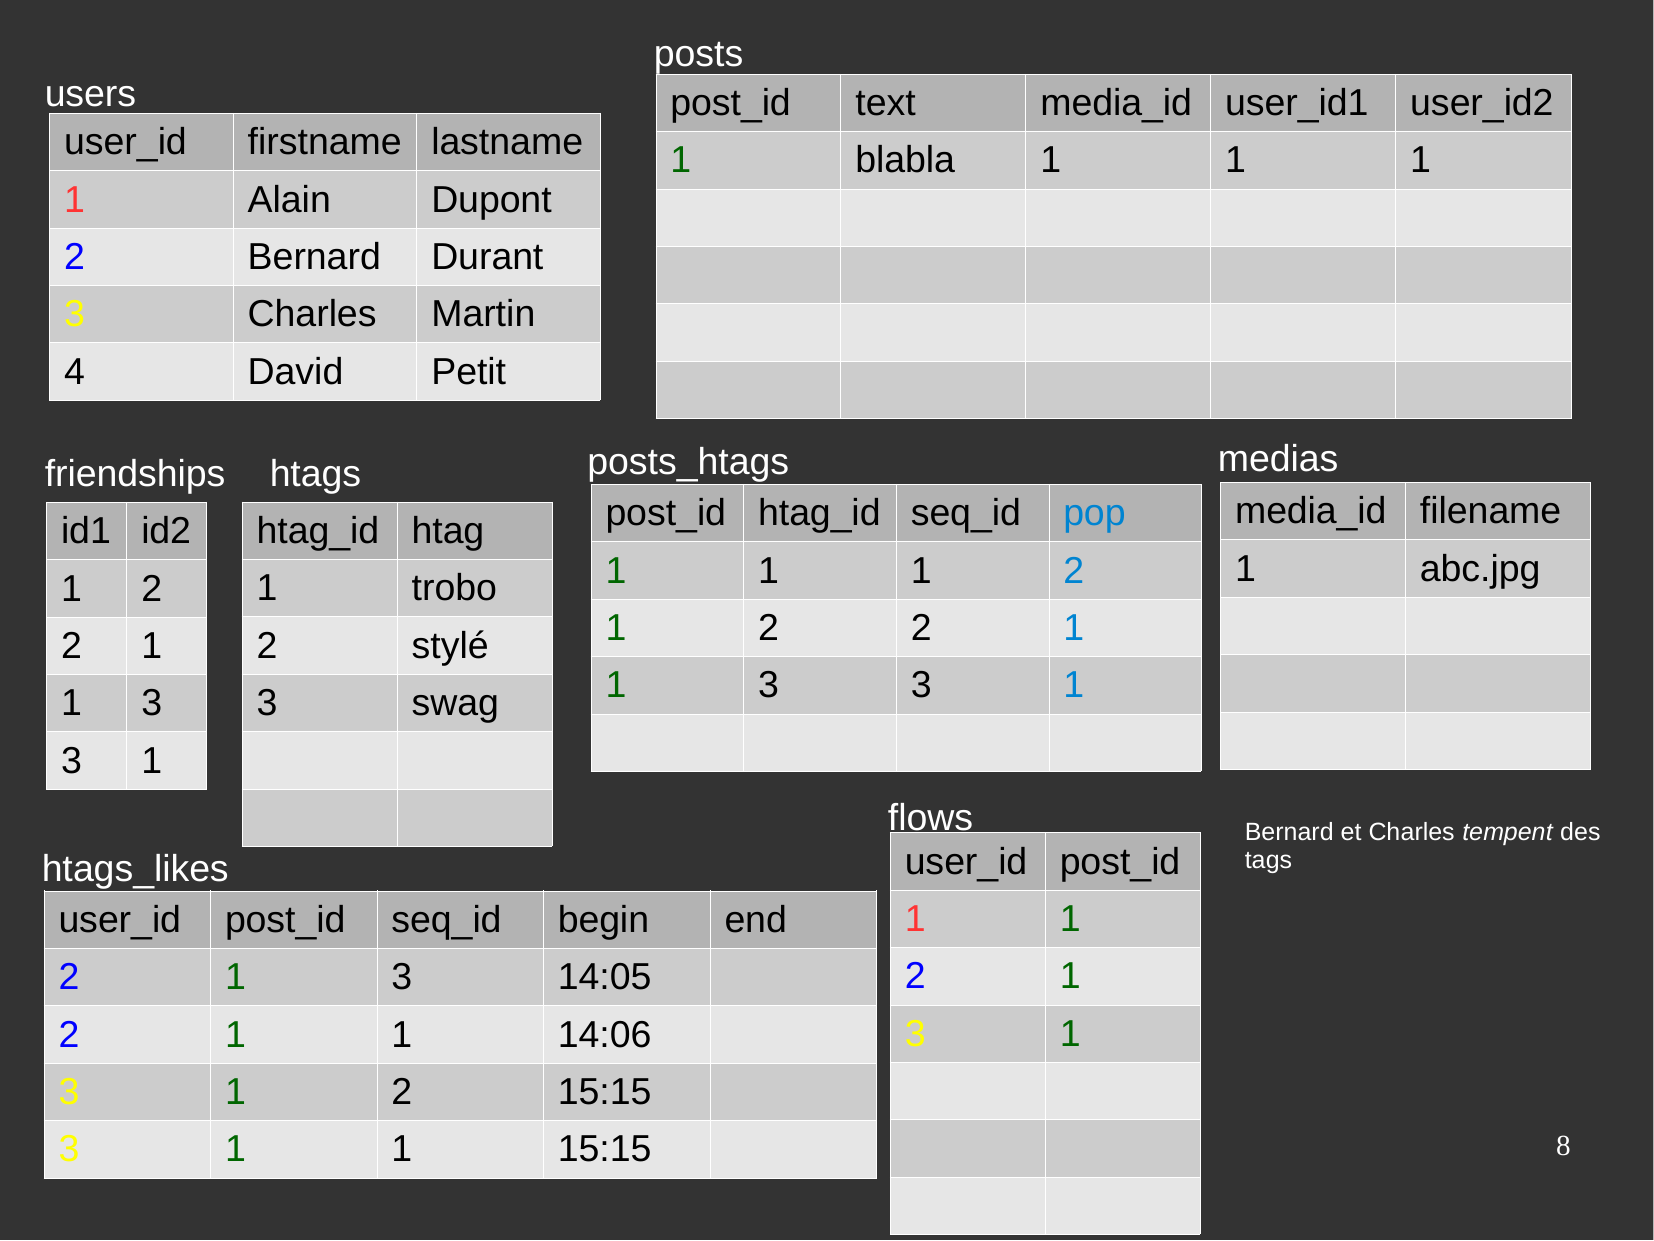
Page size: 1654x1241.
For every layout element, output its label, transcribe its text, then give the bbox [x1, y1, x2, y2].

table_header id2 [127, 503, 206, 559]
table_cell [891, 1063, 1045, 1119]
table_cell 2 [378, 1064, 543, 1120]
table_cell [1406, 713, 1590, 769]
table_header begin [544, 892, 710, 948]
table_cell [1050, 715, 1201, 771]
table_cell [1046, 1063, 1200, 1119]
table_cell [1046, 1178, 1200, 1234]
table_cell [1211, 190, 1395, 246]
table_cell [1221, 598, 1405, 654]
table_cell blabla [841, 132, 1025, 189]
table_cell [1211, 362, 1395, 418]
table_cell [1026, 247, 1210, 303]
table_header firstname [234, 114, 416, 170]
table_header id1 [47, 503, 126, 559]
table_cell 1 [1046, 948, 1200, 1005]
table_cell 14:05 [544, 949, 710, 1005]
table_cell [657, 247, 840, 303]
table_cell 15:15 [544, 1064, 710, 1120]
table_header post_id [211, 892, 377, 948]
table_cell 1 [211, 1006, 377, 1063]
table_cell 2 [50, 229, 233, 285]
table_cell trobo [398, 560, 552, 616]
table_cell 3 [47, 732, 126, 789]
table_cell 2 [243, 617, 397, 674]
table_cell [841, 304, 1025, 361]
table_cell 2 [1050, 542, 1201, 599]
table_cell 2 [897, 600, 1049, 656]
table_cell Charles [234, 286, 416, 342]
table_cell [592, 715, 743, 771]
table_cell [1406, 598, 1590, 654]
table_cell stylé [398, 617, 552, 674]
table_header lastname [417, 114, 600, 170]
table_cell 3 [243, 675, 397, 731]
table_header end [711, 892, 876, 948]
table_cell 1 [47, 675, 126, 731]
table_cell 3 [45, 1121, 210, 1178]
table_cell 1 [127, 732, 206, 789]
table_cell 1 [1026, 132, 1210, 189]
table_cell 1 [378, 1121, 543, 1178]
table_cell 1 [592, 542, 743, 599]
table_header post_id [592, 490, 743, 541]
table_cell Durant [417, 229, 600, 285]
table_header pop [1050, 485, 1201, 541]
table_cell [841, 362, 1025, 418]
table_header media_id [1026, 75, 1210, 131]
table_cell [744, 715, 896, 771]
text_box friendships [30, 444, 255, 502]
table_cell 1 [744, 542, 896, 599]
table_cell 2 [891, 948, 1045, 1005]
table_cell 1 [1050, 600, 1201, 656]
table_header media_id [1221, 483, 1405, 539]
table_cell 1 [50, 171, 233, 228]
table_cell [1221, 655, 1405, 712]
table_cell [841, 190, 1025, 246]
table_cell 1 [47, 560, 126, 617]
text_box flows [873, 789, 988, 846]
text_box Bernard et Charles tempent des tags [1230, 810, 1616, 881]
table_cell swag [398, 675, 552, 731]
table_cell 1 [243, 560, 397, 616]
table_cell [711, 949, 876, 1005]
table_header user_id [891, 833, 1045, 890]
table_cell [243, 732, 397, 789]
table_cell [657, 304, 840, 361]
table_cell [711, 1064, 876, 1120]
table_cell [1396, 247, 1571, 303]
table_cell 3 [378, 949, 543, 1005]
table_cell [398, 732, 552, 789]
table_cell [1026, 304, 1210, 361]
table_header seq_id [378, 892, 543, 948]
table_cell 1 [891, 891, 1045, 947]
table_cell 1 [592, 600, 743, 656]
table_header htag_id [744, 485, 896, 541]
text_box htags_likes [27, 840, 244, 897]
table_cell 1 [211, 1064, 377, 1120]
table_cell [1406, 655, 1590, 712]
table_cell [891, 1178, 1045, 1234]
table_cell 1 [1050, 657, 1201, 714]
table_cell 3 [45, 1064, 210, 1120]
table_cell Dupont [417, 171, 600, 228]
table_cell 1 [211, 949, 377, 1005]
table_cell 1 [1211, 132, 1395, 189]
table_cell [1396, 190, 1571, 246]
table_cell 3 [744, 657, 896, 714]
table_cell [891, 1120, 1045, 1177]
table_header user_id1 [1211, 75, 1395, 131]
table_cell 14:06 [544, 1006, 710, 1063]
table_cell [1221, 713, 1405, 769]
table_cell 1 [1046, 1006, 1200, 1062]
table_header htag [398, 503, 552, 559]
table_cell 1 [378, 1006, 543, 1063]
table_header user_id [45, 897, 210, 948]
table_cell [1026, 190, 1210, 246]
table_cell [897, 715, 1049, 771]
table_cell Petit [417, 343, 600, 400]
table_cell 1 [1221, 540, 1405, 597]
table_cell 3 [897, 657, 1049, 714]
table_cell [243, 790, 397, 846]
table_header post_id [1046, 833, 1200, 890]
table_cell [657, 190, 840, 246]
table_header text [841, 75, 1025, 131]
table_cell 15:15 [544, 1121, 710, 1178]
table_cell [1026, 362, 1210, 418]
table_cell 1 [1396, 132, 1571, 189]
table_cell [841, 247, 1025, 303]
table_cell Alain [234, 171, 416, 228]
table_cell Bernard [234, 229, 416, 285]
text_box users [30, 64, 301, 122]
table_cell 2 [45, 949, 210, 1005]
table_cell [1396, 362, 1571, 418]
table_cell [657, 362, 840, 418]
table_cell [711, 1006, 876, 1063]
table_cell [1046, 1120, 1200, 1177]
table_cell 3 [50, 286, 233, 342]
table_cell 1 [127, 618, 206, 674]
table_cell 2 [127, 560, 206, 617]
table_header htag_id [243, 503, 397, 559]
table_cell 4 [50, 343, 233, 400]
table_cell 1 [1046, 891, 1200, 947]
table_header user_id2 [1396, 75, 1571, 131]
table_cell [1396, 304, 1571, 361]
table_cell 1 [897, 542, 1049, 599]
table_cell [711, 1121, 876, 1178]
table_header filename [1406, 483, 1590, 539]
table_cell [1211, 247, 1395, 303]
text_box posts [639, 24, 880, 82]
table_header seq_id [897, 485, 1049, 541]
table_cell 1 [657, 132, 840, 189]
table_cell 3 [127, 675, 206, 731]
table_cell David [234, 343, 416, 400]
text_box posts_htags [572, 432, 805, 490]
table_cell [398, 790, 552, 846]
table_header user_id [50, 122, 233, 170]
table_cell 1 [592, 657, 743, 714]
table_cell 1 [211, 1121, 377, 1178]
table_cell abc.jpg [1406, 540, 1590, 597]
table_cell 2 [45, 1006, 210, 1063]
table_cell 3 [891, 1006, 1045, 1062]
table_cell 2 [744, 600, 896, 656]
table_cell 2 [47, 618, 126, 674]
table_cell [1211, 304, 1395, 361]
table_header post_id [657, 82, 840, 131]
text_box medias [1203, 429, 1354, 487]
text_box htags [255, 444, 466, 502]
table_cell Martin [417, 286, 600, 342]
